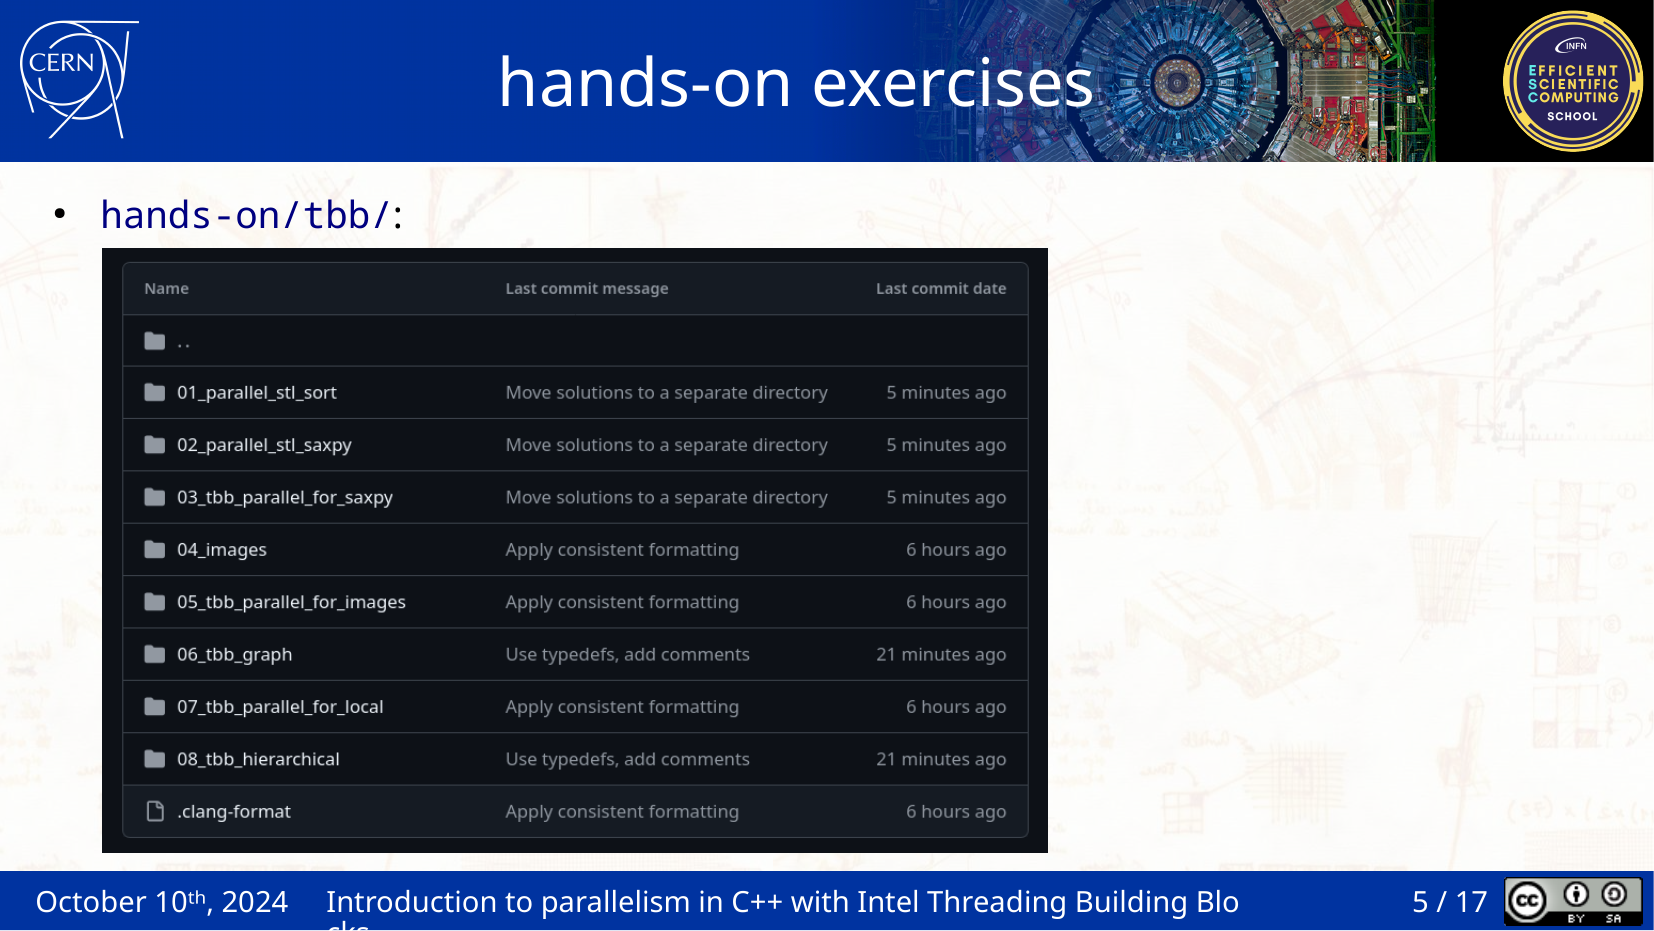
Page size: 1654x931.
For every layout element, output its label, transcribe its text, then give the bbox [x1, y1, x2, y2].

picture [1430, 0, 1654, 162]
picture [102, 248, 1048, 853]
title hands-on exercises [165, 0, 1430, 162]
list hands-on/tbb/: [35, 188, 1619, 851]
picture [1504, 877, 1643, 926]
picture [0, 0, 165, 162]
